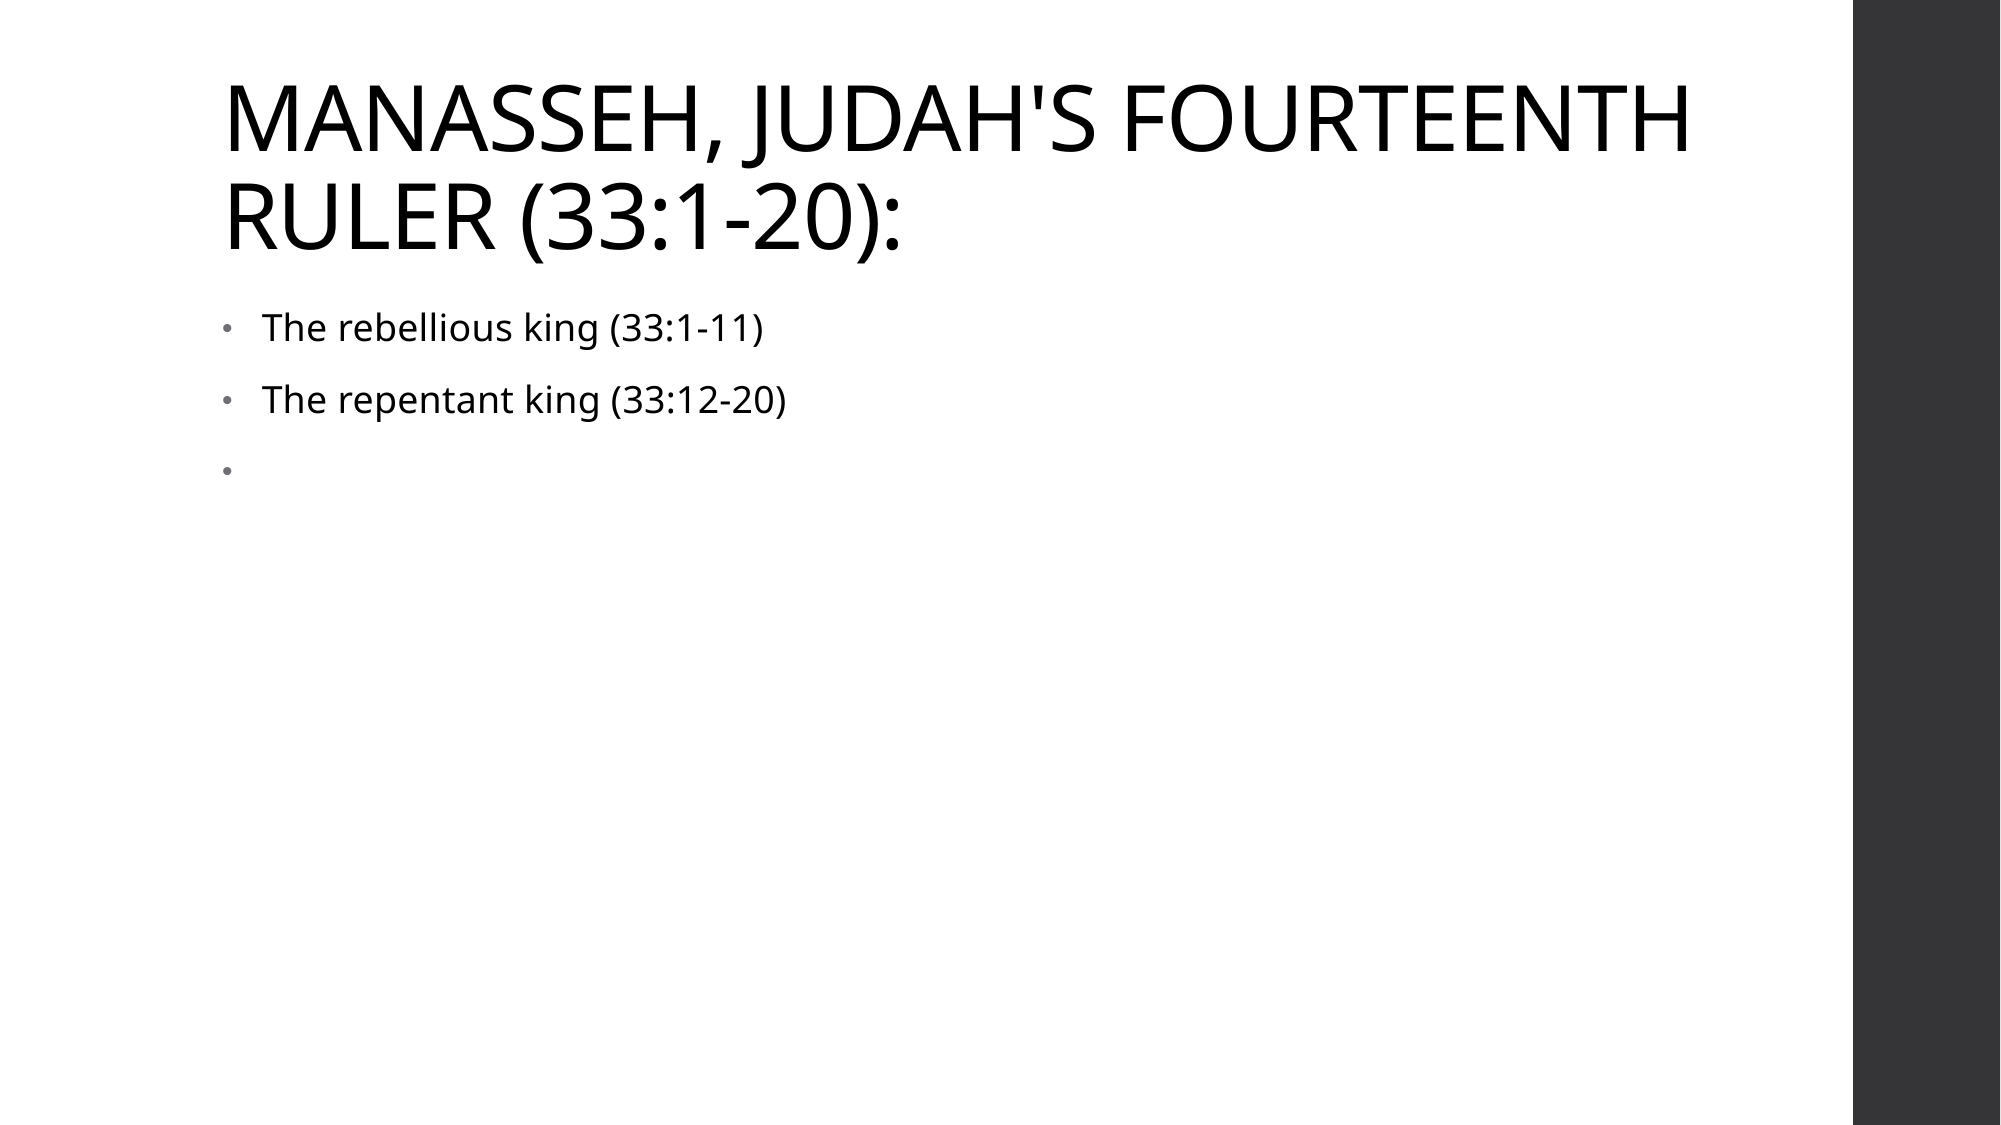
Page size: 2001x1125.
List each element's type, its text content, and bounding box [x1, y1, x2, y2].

list The rebellious king (33:1-11) The repentant king (33:12-20) [206, 299, 1617, 1014]
title MANASSEH, JUDAH'S FOURTEENTH RULER (33:1-20): [206, 60, 1797, 278]
